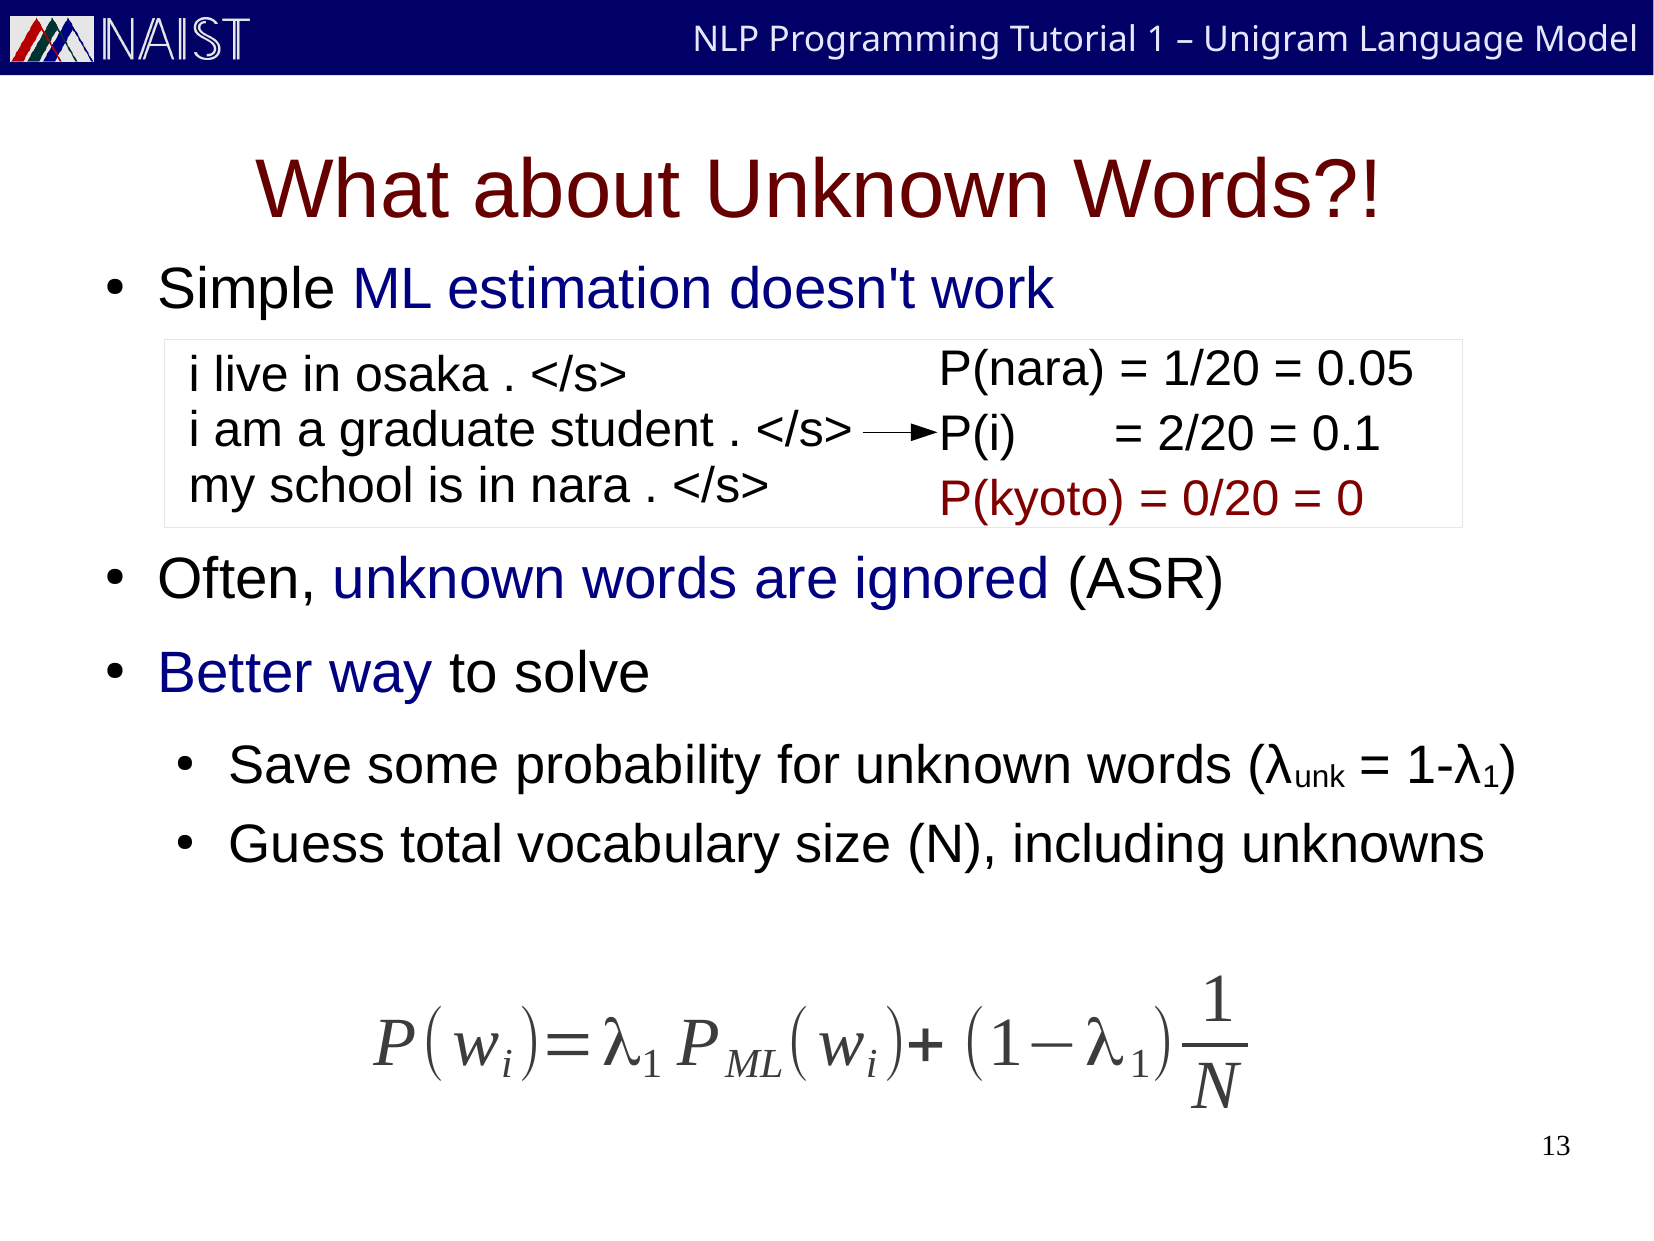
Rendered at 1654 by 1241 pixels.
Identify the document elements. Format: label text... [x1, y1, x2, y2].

list Simple ML estimation doesn't work Often, unknown words are ignored (ASR) Better way to solve Save some probability for unknown words (λunk = 1-λ1) Guess total vocabulary size (N), including unknowns [86, 256, 1576, 892]
text_box P(i) = 2/20 = 0.1 [924, 398, 1397, 469]
title What about Unknown Words?! [75, 92, 1564, 285]
text_box P(nara) = 1/20 = 0.05 [924, 333, 1430, 404]
text_box i live in osaka . </s> i am a graduate student . </s> my school is in nara . </s> [174, 340, 869, 521]
text_box P(kyoto) = 0/20 = 0 [924, 463, 1380, 534]
picture [10, 16, 94, 62]
chart [351, 961, 1270, 1126]
picture [102, 17, 251, 60]
